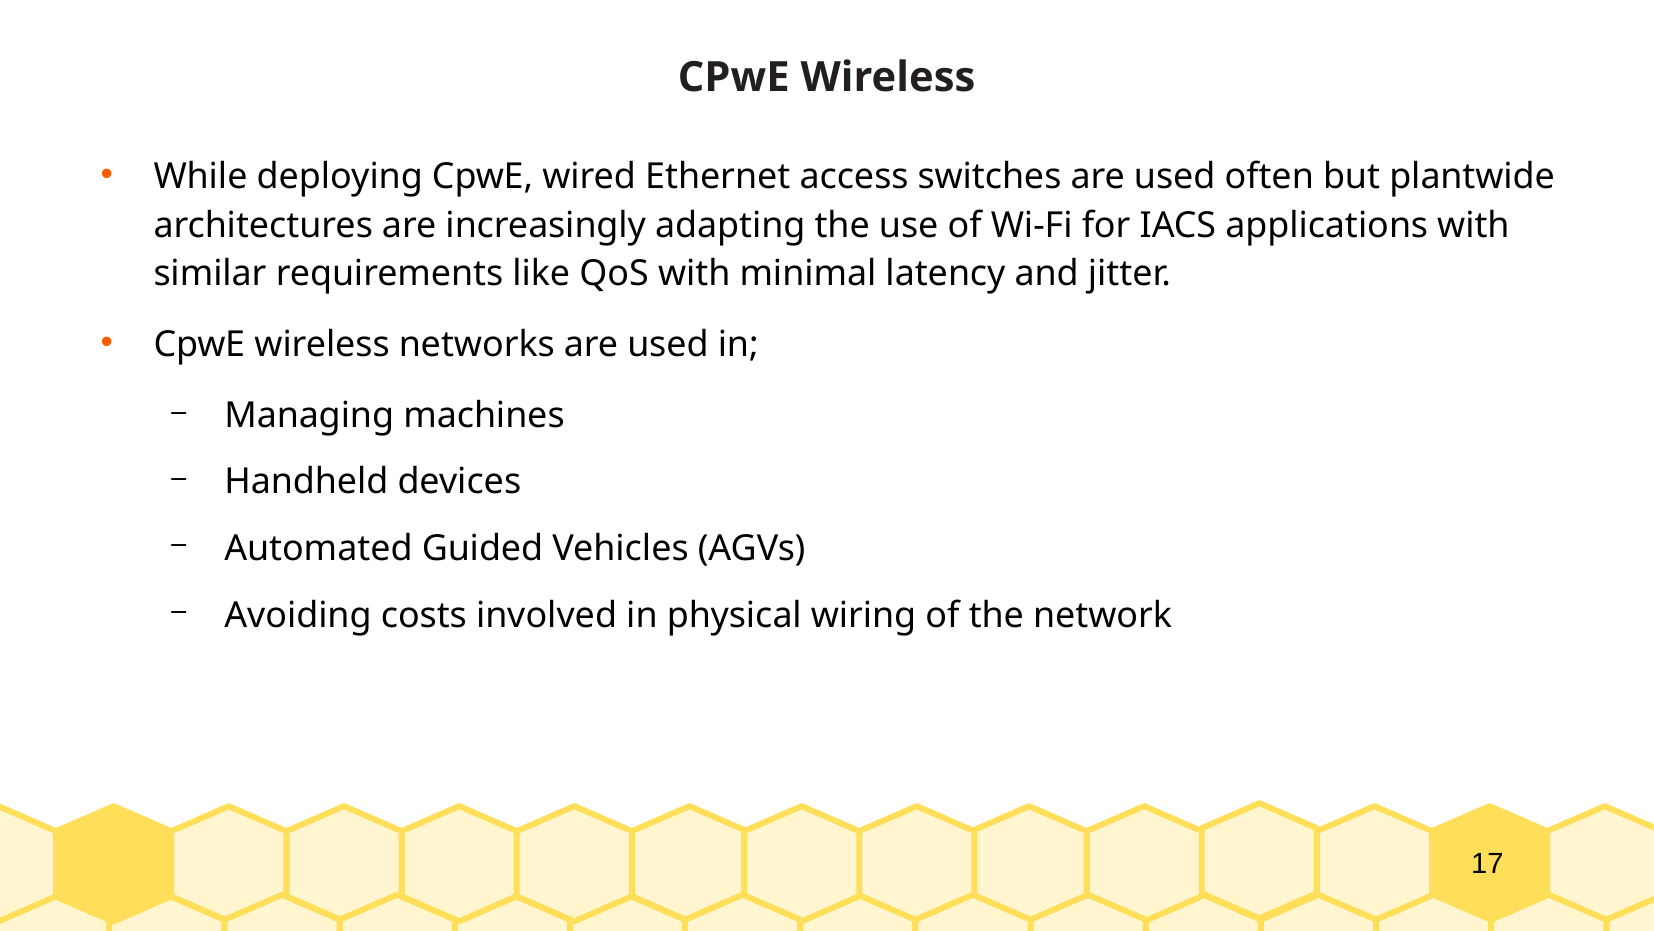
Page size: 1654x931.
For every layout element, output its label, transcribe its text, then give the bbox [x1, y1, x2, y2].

list While deploying CpwE, wired Ethernet access switches are used often but plantwide architectures are increasingly adapting the use of Wi-Fi for IACS applications with similar requirements like QoS with minimal latency and jitter. CpwE wireless networks are used in; Managing machines Handheld devices Automated Guided Vehicles (AGVs) Avoiding costs involved in physical wiring of the network [82, 150, 1571, 863]
title CPwE Wireless [82, 37, 1571, 113]
